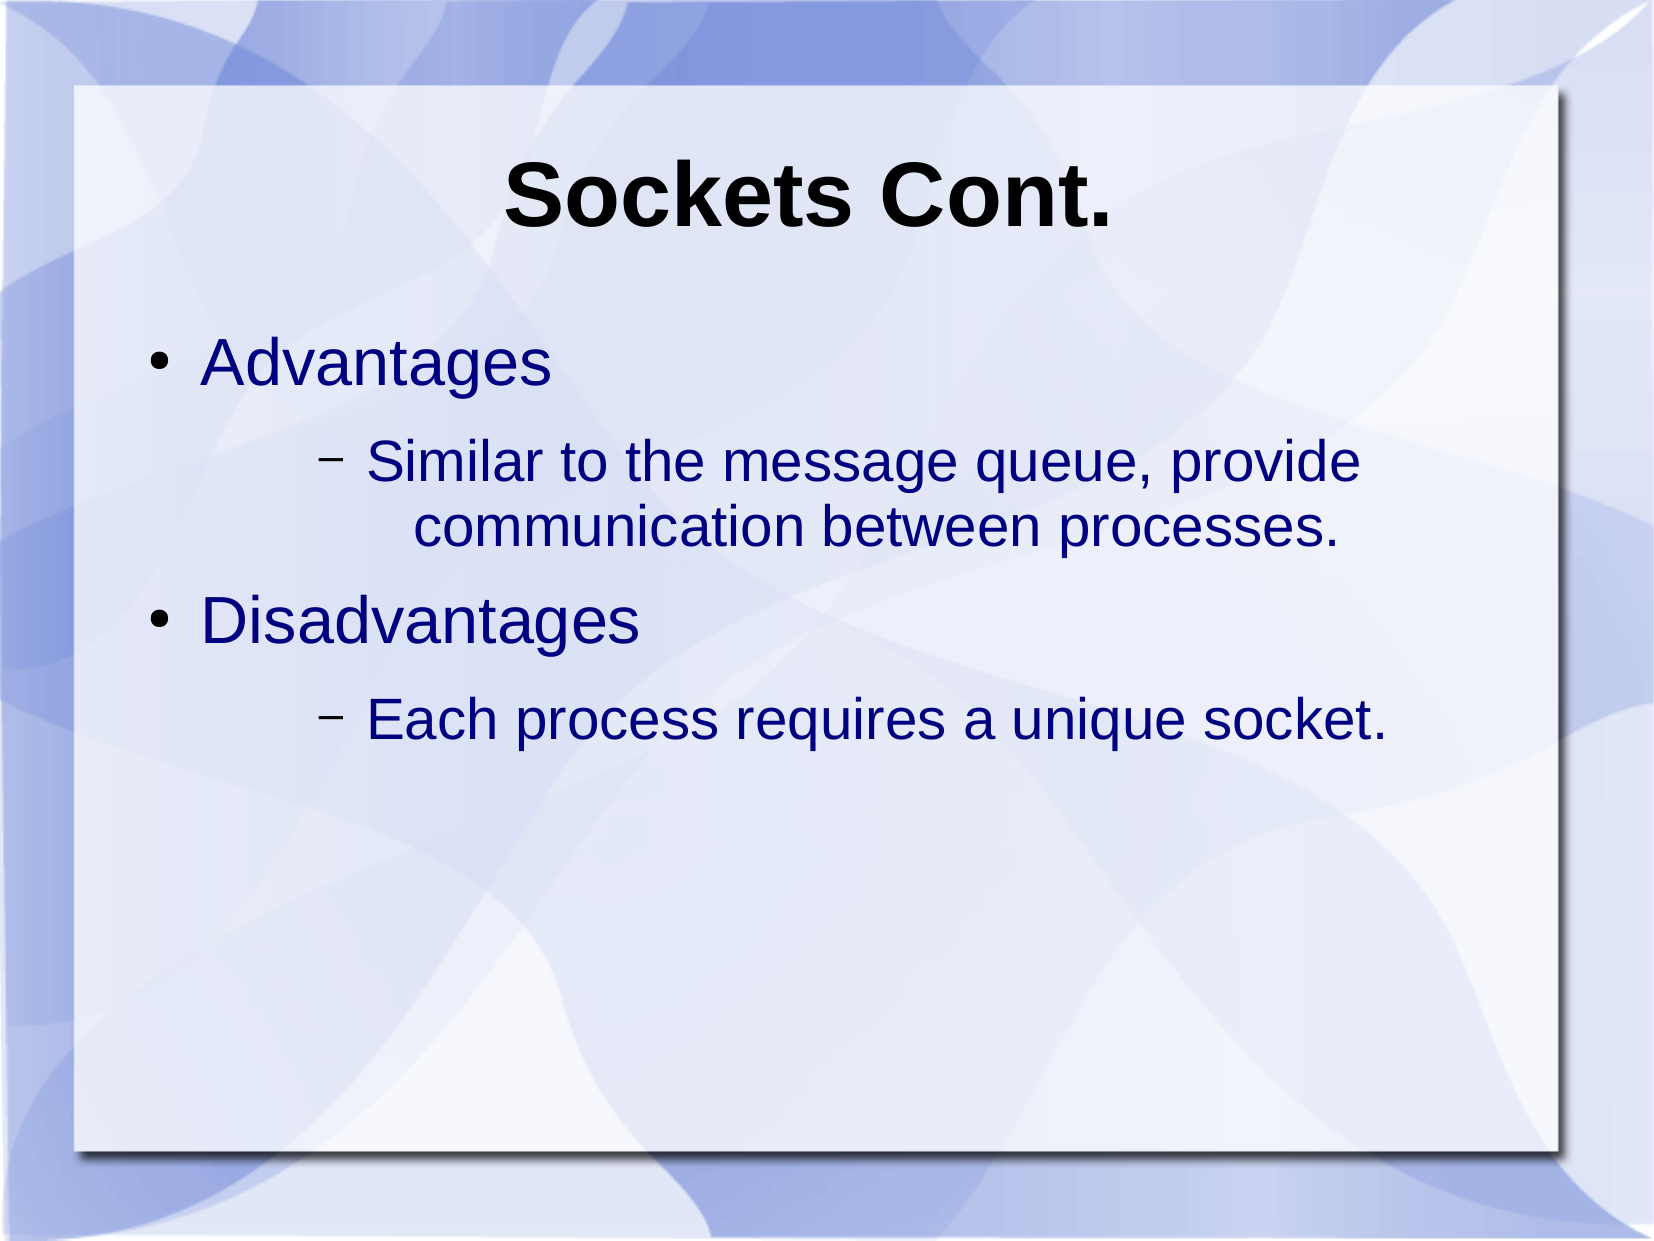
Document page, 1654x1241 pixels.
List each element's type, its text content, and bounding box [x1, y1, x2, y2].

picture [0, 0, 1654, 1241]
title Sockets Cont. [82, 98, 1536, 291]
list Advantages Similar to the message queue, provide communication between processes. Disadvantages Each process requires a unique socket. [129, 324, 1489, 960]
